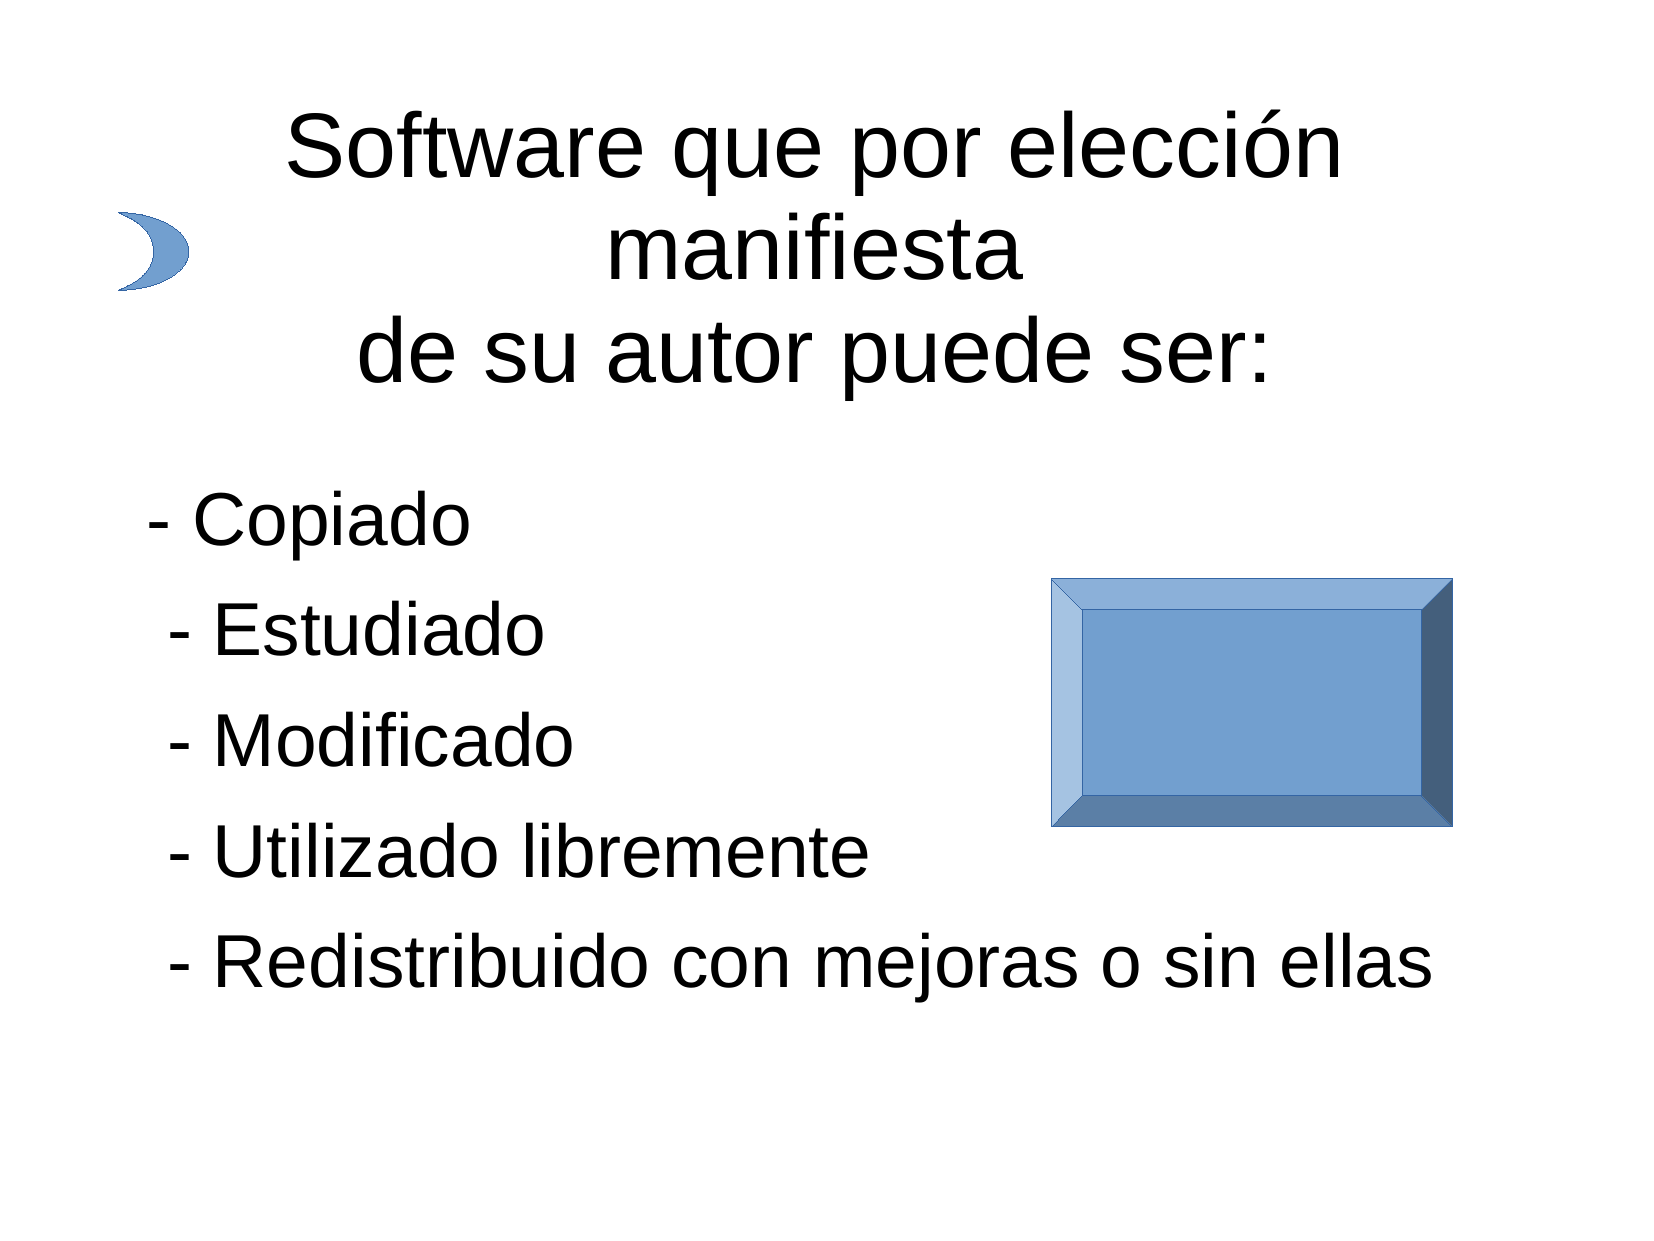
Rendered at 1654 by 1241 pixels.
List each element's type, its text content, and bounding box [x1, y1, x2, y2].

list - Copiado - Estudiado - Modificado - Utilizado libremente - Redistribuido con mejoras o sin ellas [82, 290, 1571, 1010]
text_box [1053, 578, 1453, 827]
text_box [118, 212, 189, 291]
title Software que por elección manifiesta de su autor puede ser: [70, 93, 1560, 402]
